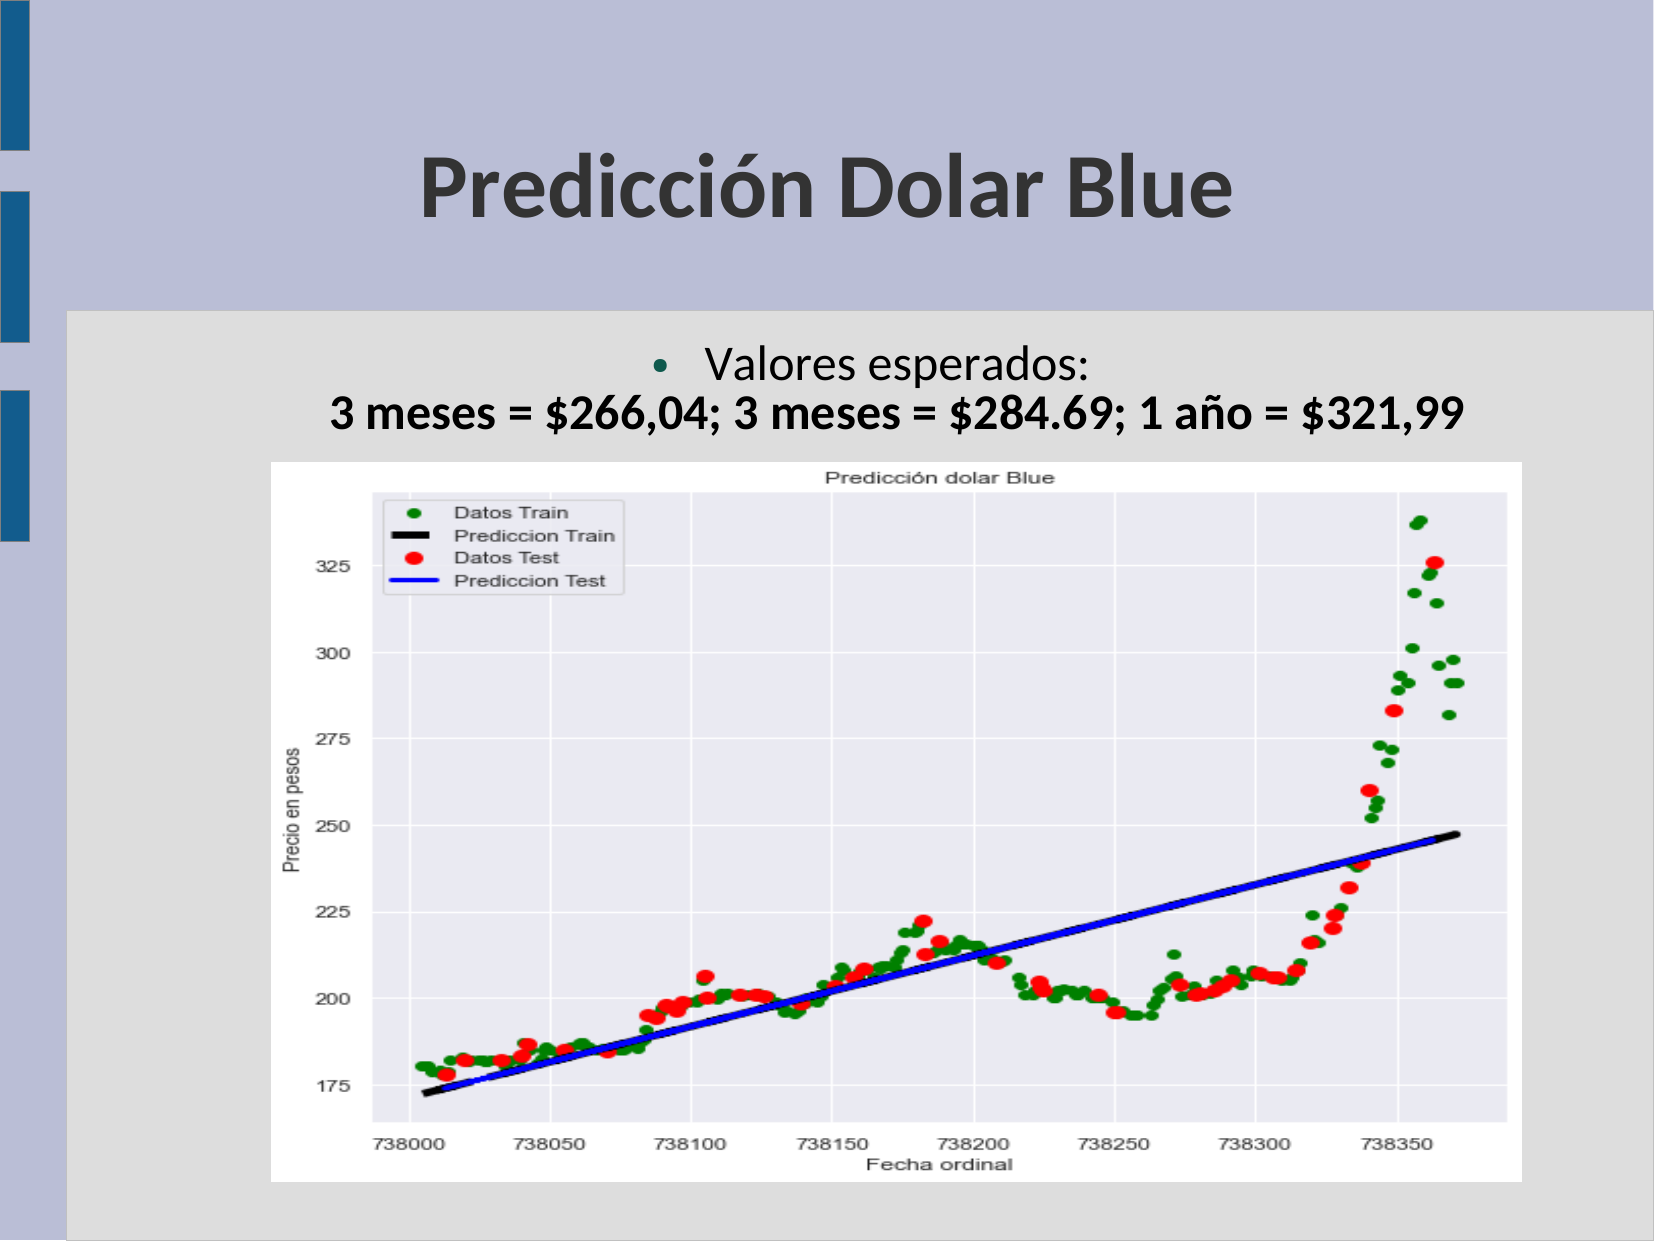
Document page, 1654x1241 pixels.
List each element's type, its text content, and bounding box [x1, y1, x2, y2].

picture [271, 462, 1522, 1182]
list Valores esperados: 3 meses = $266,04; 3 meses = $284.69; 1 año = $321,99 [82, 342, 1642, 1128]
title Predicción Dolar Blue [121, 91, 1534, 299]
